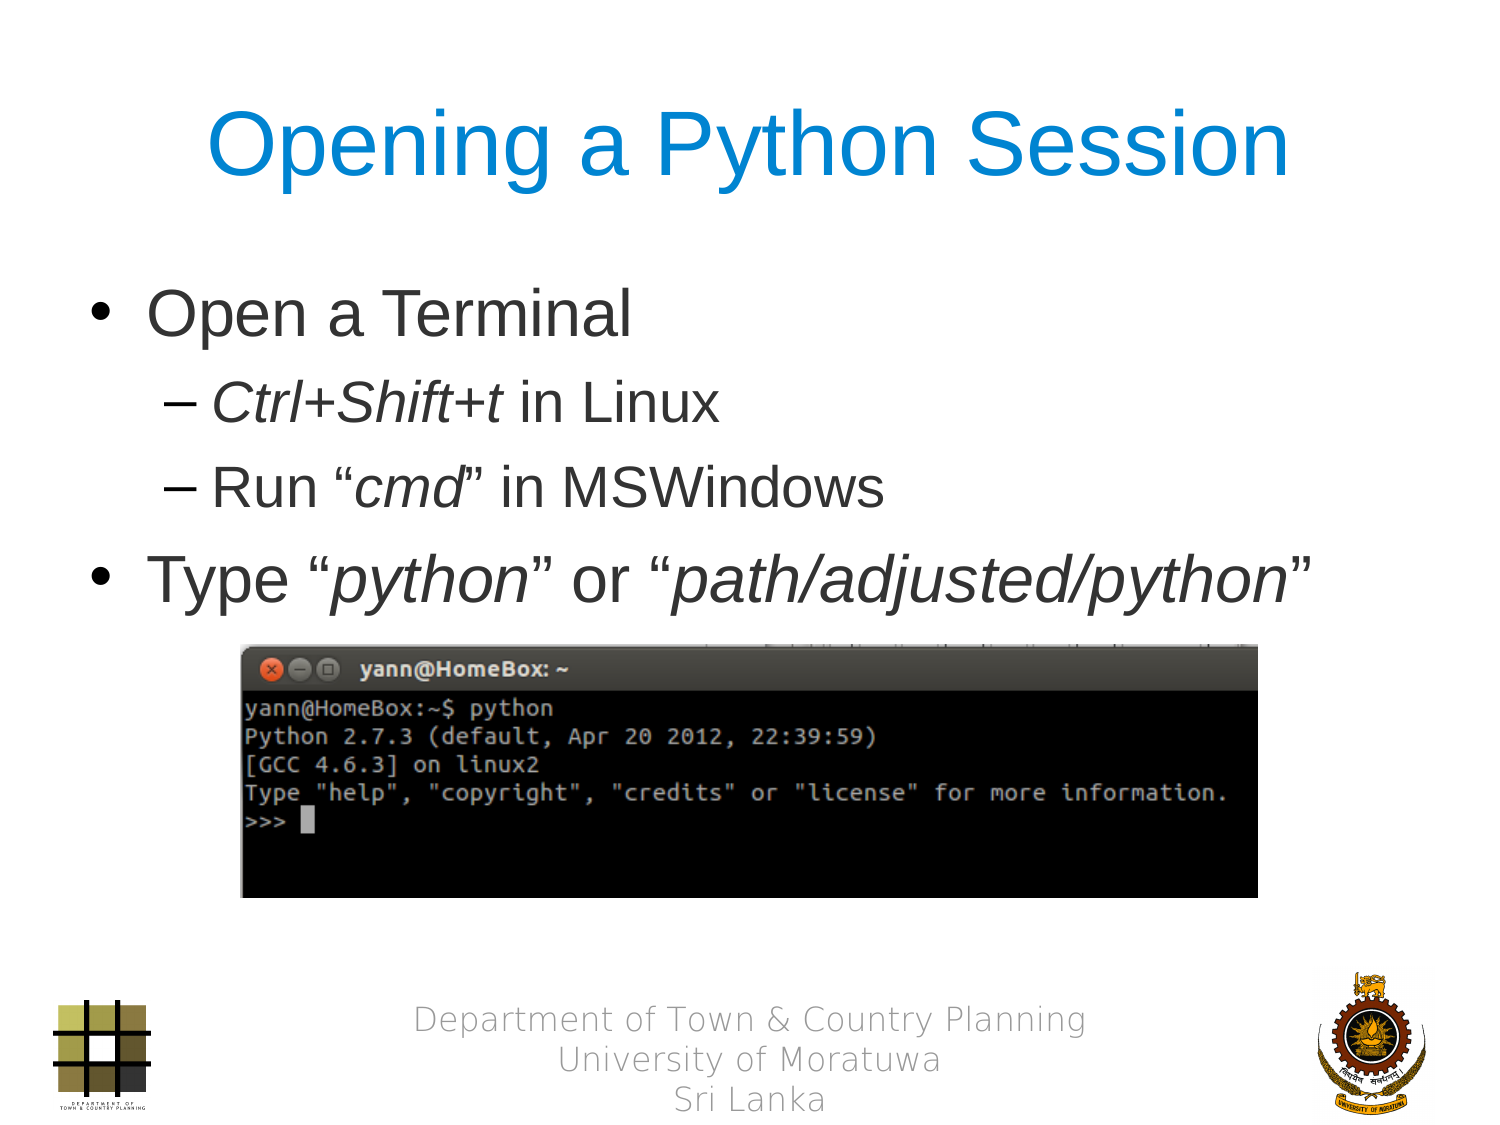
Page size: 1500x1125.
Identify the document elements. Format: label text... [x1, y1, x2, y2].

list Open a Terminal Ctrl+Shift+t in Linux Run “cmd” in MSWindows Type “python” or “path/adjusted/python” [75, 262, 1426, 916]
title Opening a Python Session [75, 45, 1426, 233]
picture [240, 644, 1258, 899]
picture [1312, 966, 1435, 1125]
picture [53, 1000, 151, 1110]
